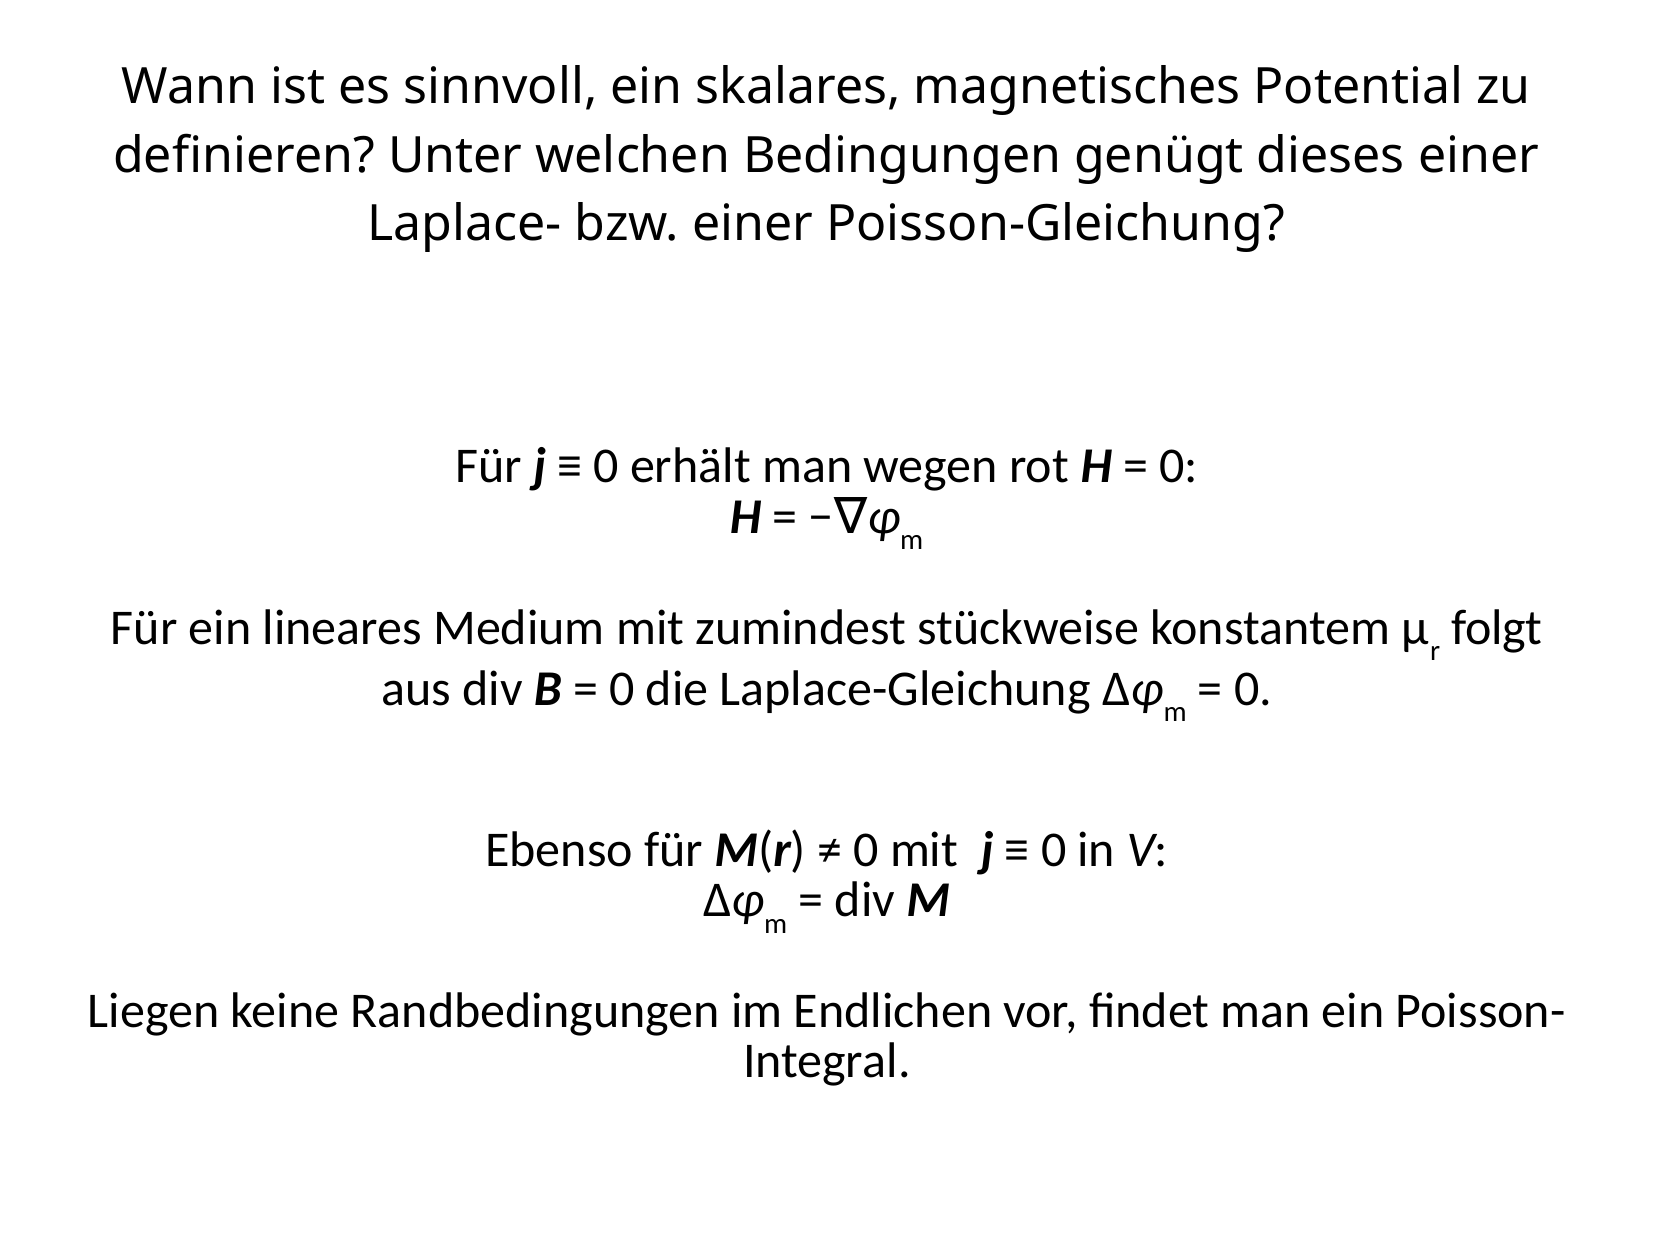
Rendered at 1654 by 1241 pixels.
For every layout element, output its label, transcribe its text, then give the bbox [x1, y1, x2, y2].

title Wann ist es sinnvoll, ein skalares, magnetisches Potential zu definieren? Unter welchen Bedingungen genügt dieses einer Laplace- bzw. einer Poisson-Gleichung? [82, 33, 1571, 272]
subtitle Für j ≡ 0 erhält man wegen rot H = 0: H = −∇φm Für ein lineares Medium mit zumindest stückweise konstantem μr folgt aus div B = 0 die Laplace-Gleichung Δφm = 0. Ebenso für M(r) ≠ 0 mit j ≡ 0 in V: Δφm = div M Liegen keine Randbedingungen im Endlichen vor, findet man ein Poisson-Integral. [82, 380, 1571, 1156]
